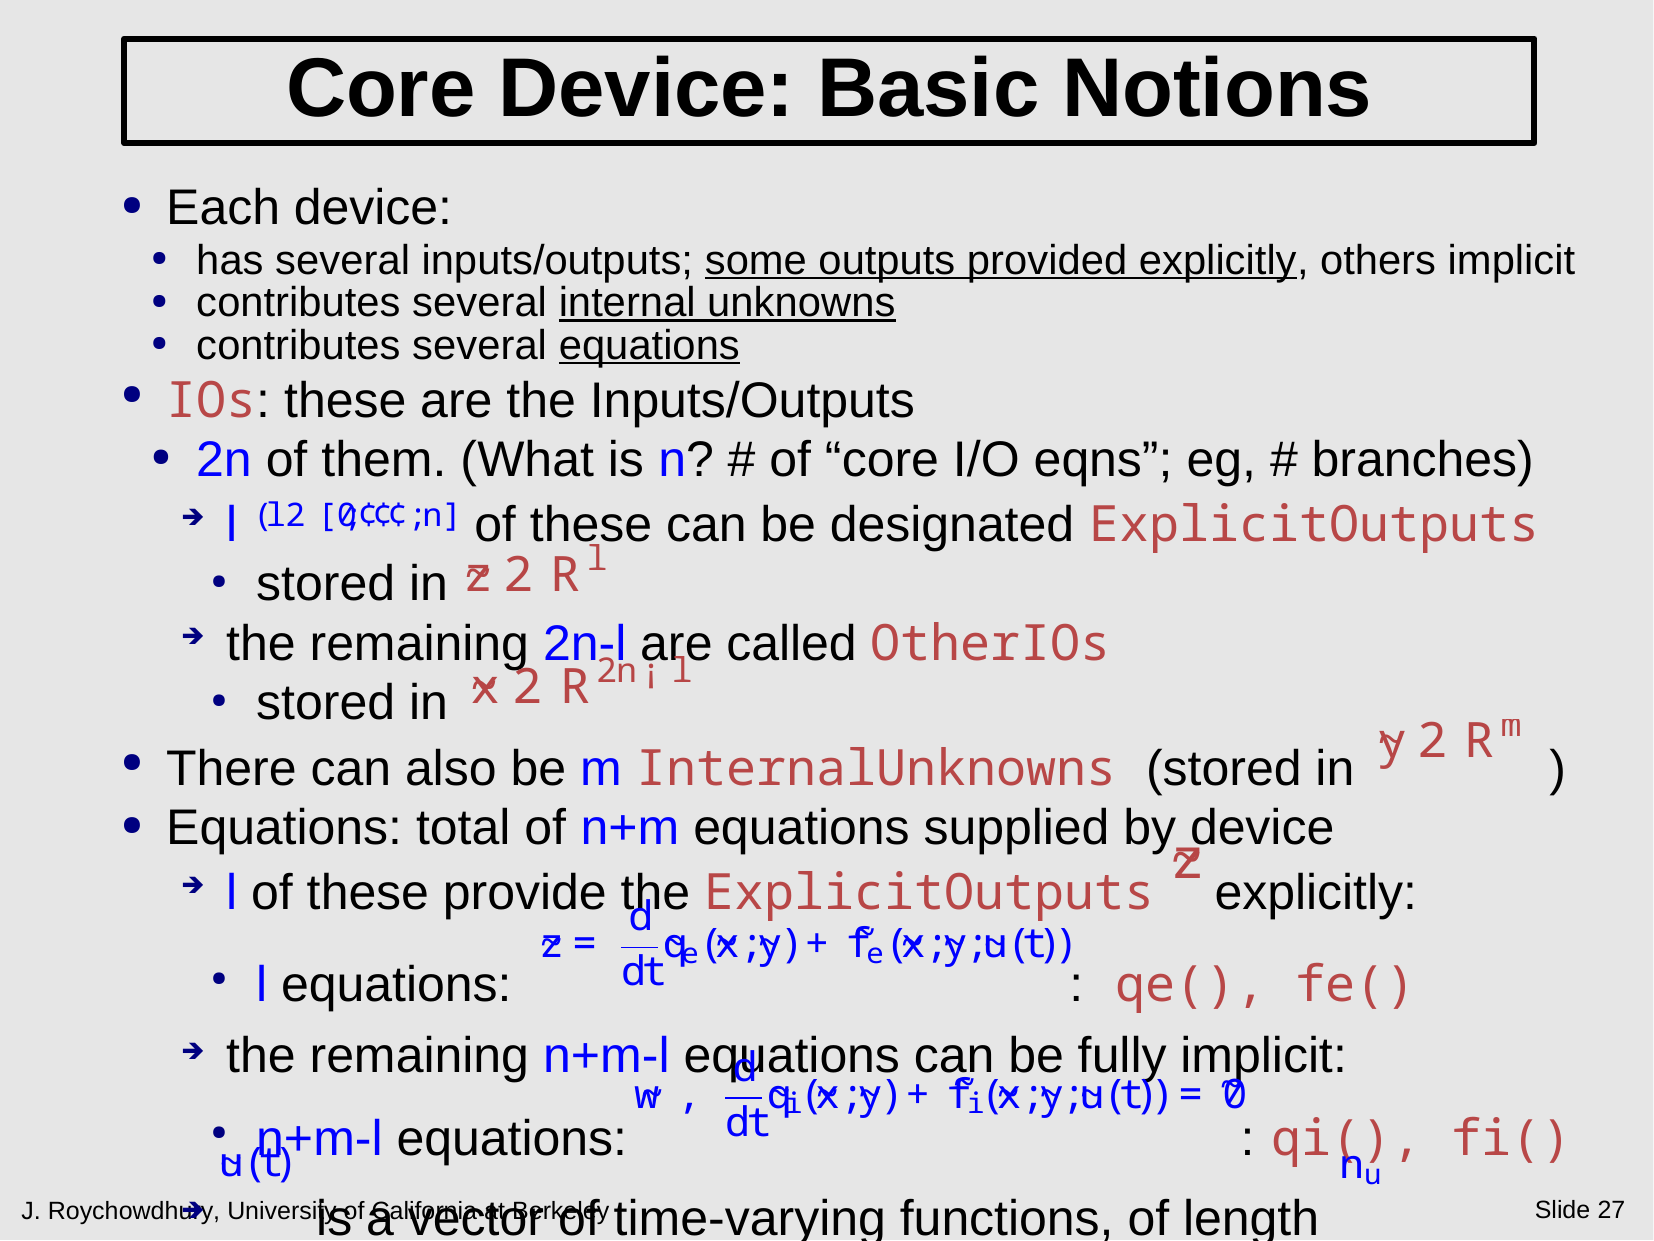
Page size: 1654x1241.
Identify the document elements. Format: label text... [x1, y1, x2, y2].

picture [465, 655, 696, 710]
picture [631, 1049, 1253, 1140]
list Each device: has several inputs/outputs; some outputs provided explicitly, others implicit contributes several internal unknowns contributes several equations IOs: these are the Inputs/Outputs 2n of them. (What is n? # of “core I/O eqns”; eg, # branches) l of these can be designated ExplicitOutputs stored in the remaining 2n-l are called OtherIOs stored in There can also be m InternalUnknowns (stored in ) Equations: total of n+m equations supplied by device l of these provide the ExplicitOutputs explicitly: l equations: : qe(), fe() the remaining n+m-l equations can be fully implicit: n+m-l equations: : qi(), fi() is a vector of time-varying functions, of length [91, 184, 1593, 1201]
picture [214, 1140, 294, 1190]
picture [1369, 719, 1545, 773]
title Core Device: Basic Notions [124, 38, 1535, 144]
picture [459, 543, 611, 597]
picture [249, 498, 467, 538]
picture [1335, 1155, 1390, 1188]
picture [1163, 833, 1217, 885]
picture [535, 899, 1074, 989]
